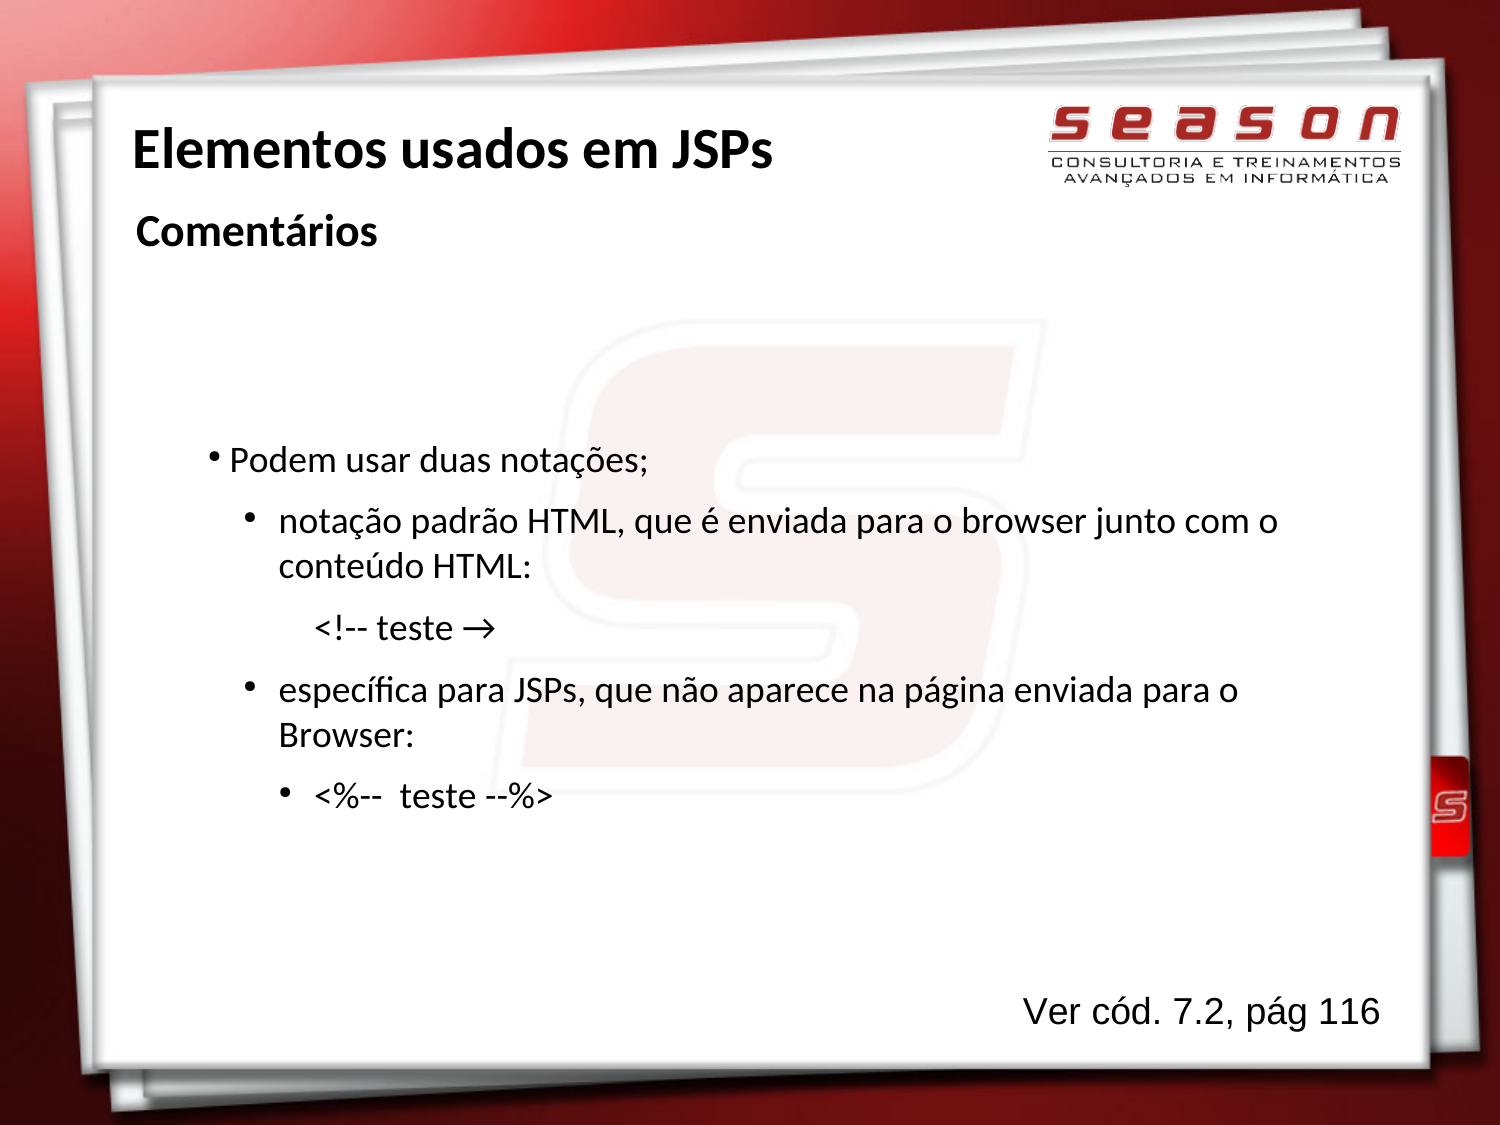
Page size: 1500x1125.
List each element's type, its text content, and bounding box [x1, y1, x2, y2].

text_box Ver cód. 7.2, pág 116 [708, 979, 1396, 1040]
text_box Comentários [119, 200, 1240, 256]
title Elementos usados em JSPs [118, 33, 1394, 257]
text_box Podem usar duas notações; notação padrão HTML, que é enviada para o browser junto com o conteúdo HTML: <!-- teste → específica para JSPs, que não aparece na página enviada para o Browser: <%-- teste --%> [207, 357, 1328, 894]
picture [0, 0, 1500, 1125]
